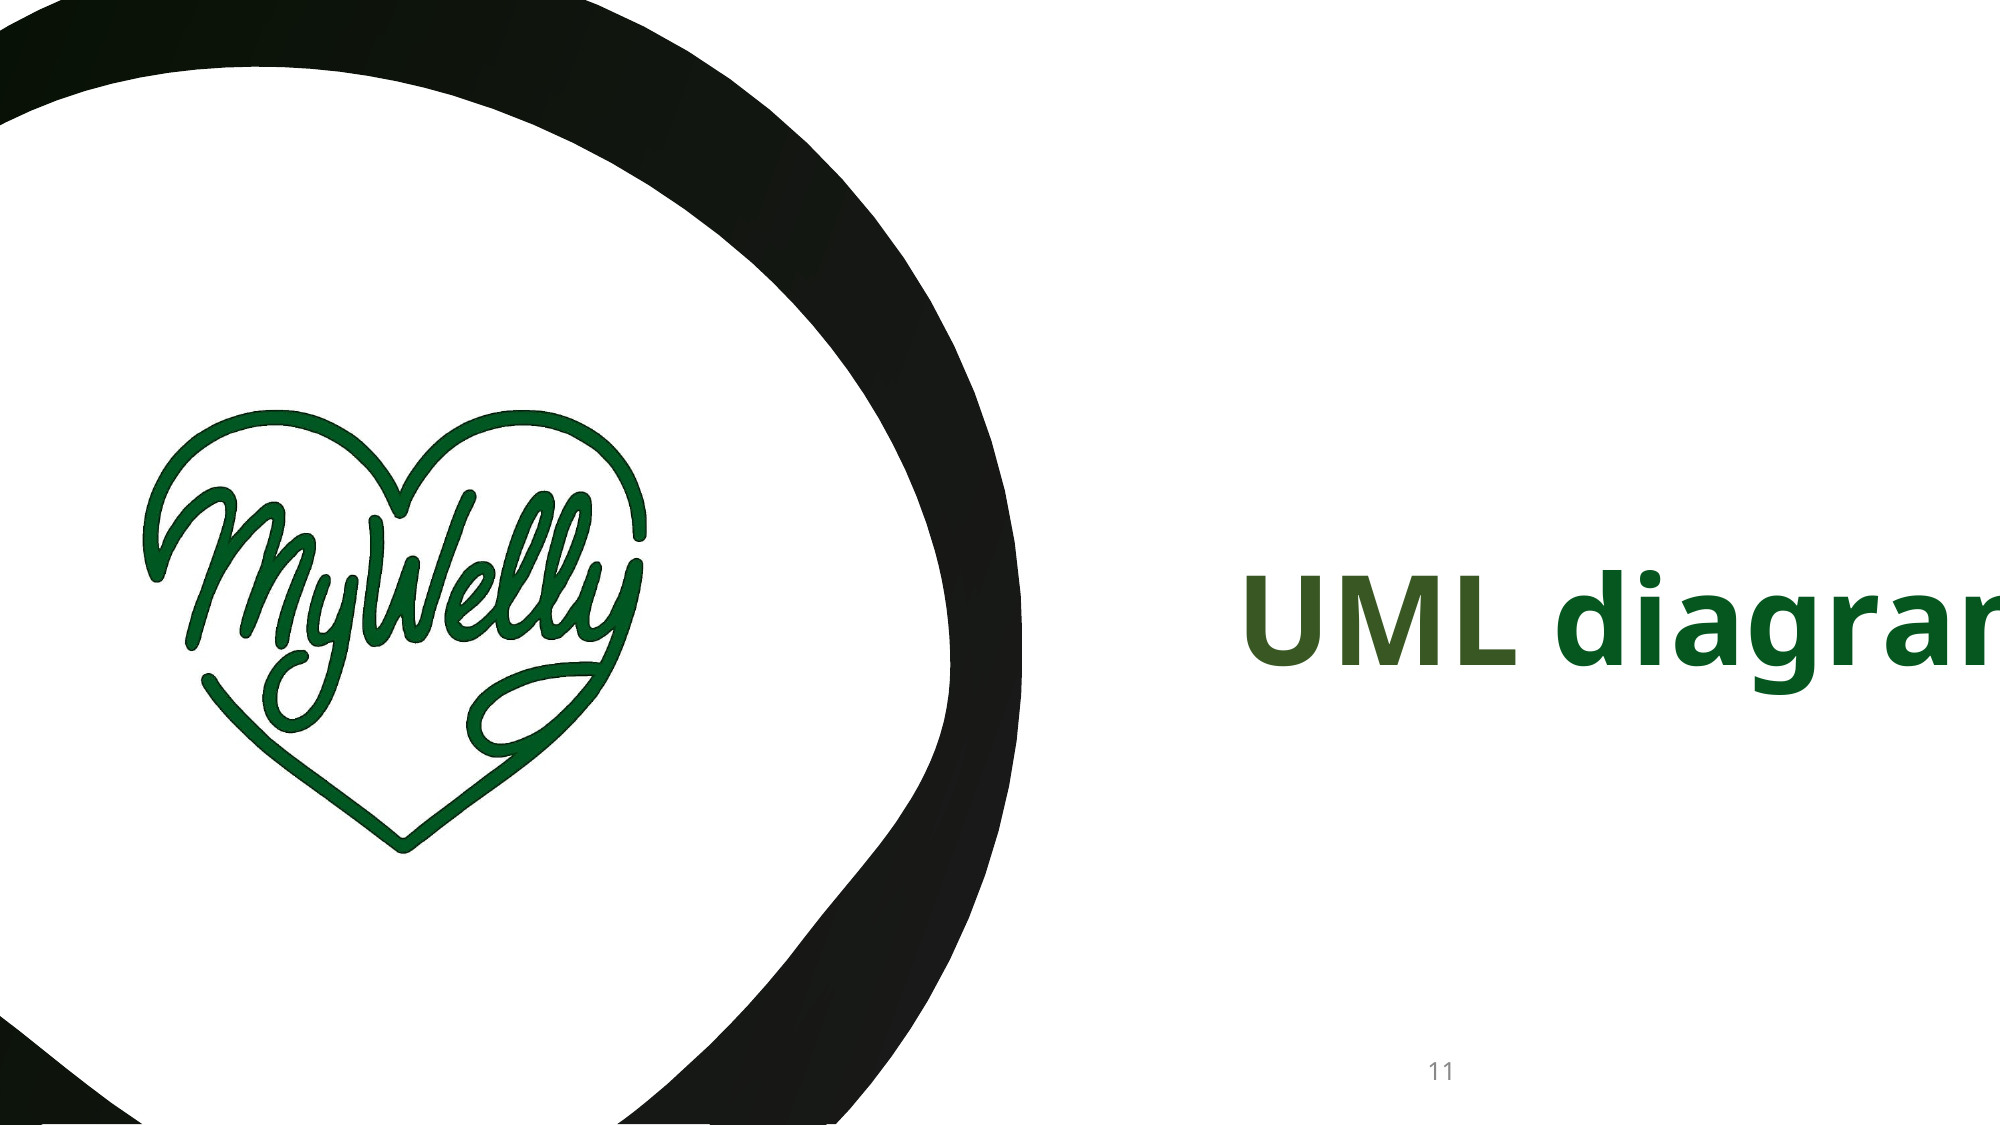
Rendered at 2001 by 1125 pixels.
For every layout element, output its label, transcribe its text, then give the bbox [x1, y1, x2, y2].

picture [55, 297, 736, 978]
text_box UML diagrams [1221, 549, 2000, 933]
text_box [0, 0, 2000, 1125]
